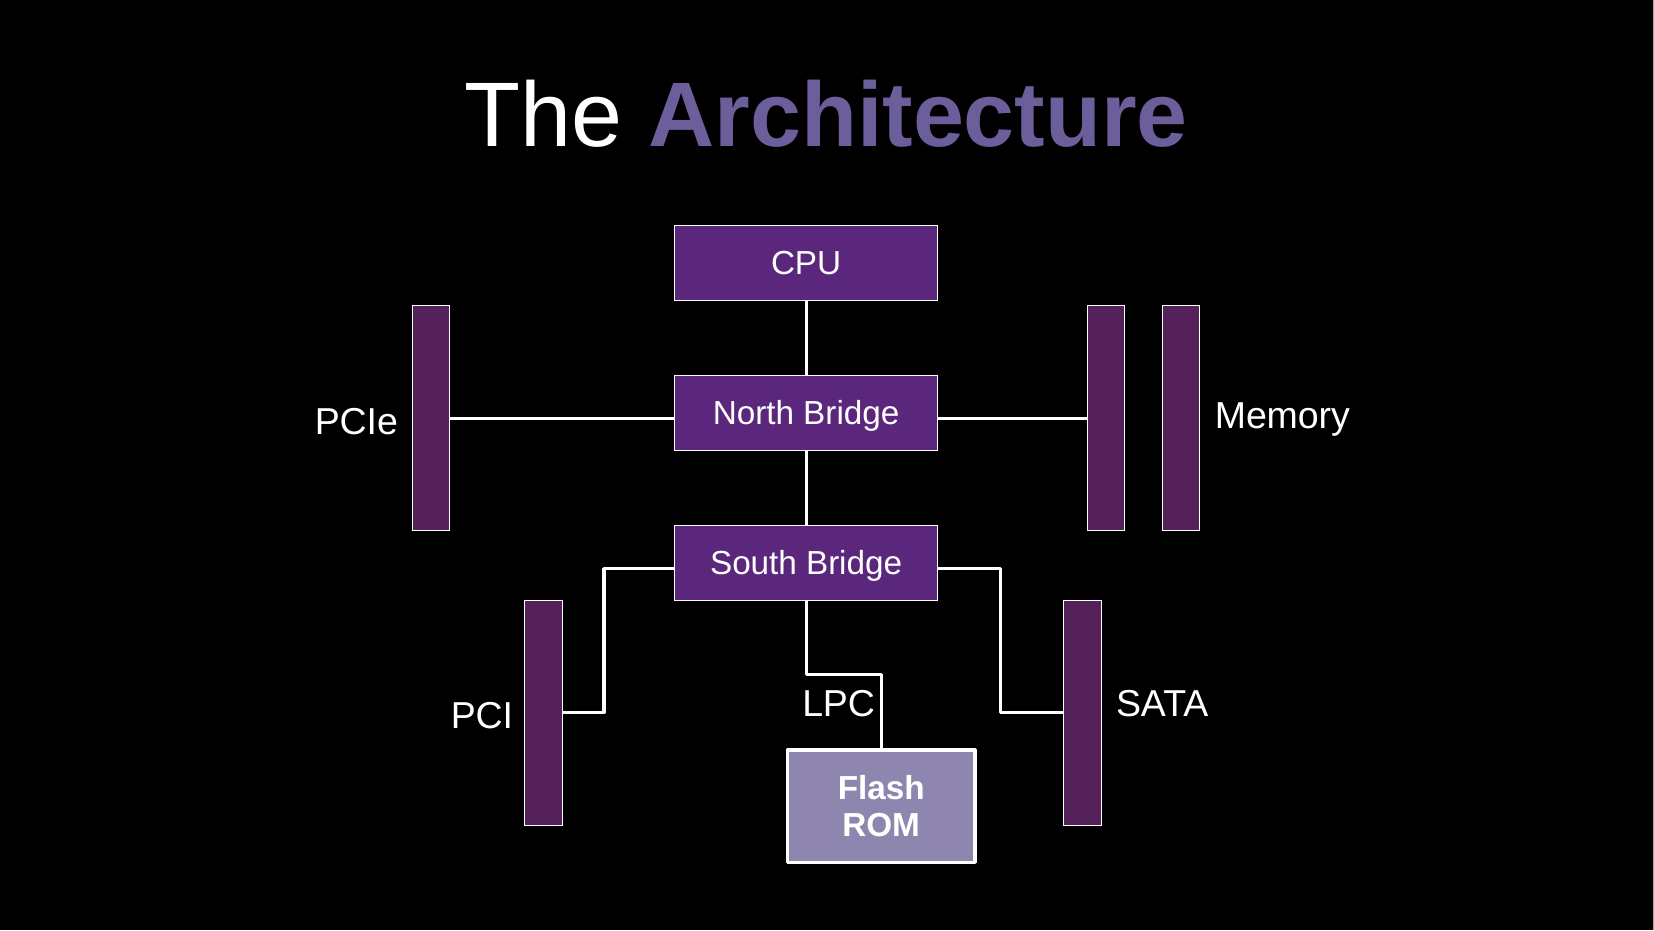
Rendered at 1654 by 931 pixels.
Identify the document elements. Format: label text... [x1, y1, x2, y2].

text_box PCI [436, 687, 587, 745]
text_box [1087, 305, 1125, 531]
text_box Memory [1200, 386, 1463, 462]
text_box PCIe [300, 393, 451, 451]
text_box [524, 745, 563, 826]
text_box [674, 225, 938, 301]
text_box North Bridge [675, 387, 938, 451]
title The Architecture [82, 37, 1571, 193]
text_box [412, 305, 450, 393]
text_box [674, 525, 938, 567]
text_box [524, 600, 563, 687]
text_box Flash ROM [787, 749, 975, 863]
text_box South Bridge [675, 537, 938, 601]
text_box SATA [1101, 675, 1252, 732]
text_box CPU [712, 237, 901, 290]
text_box [674, 375, 938, 417]
text_box [1063, 600, 1102, 826]
text_box [1162, 305, 1200, 531]
text_box [412, 451, 450, 531]
text_box LPC [787, 675, 938, 732]
